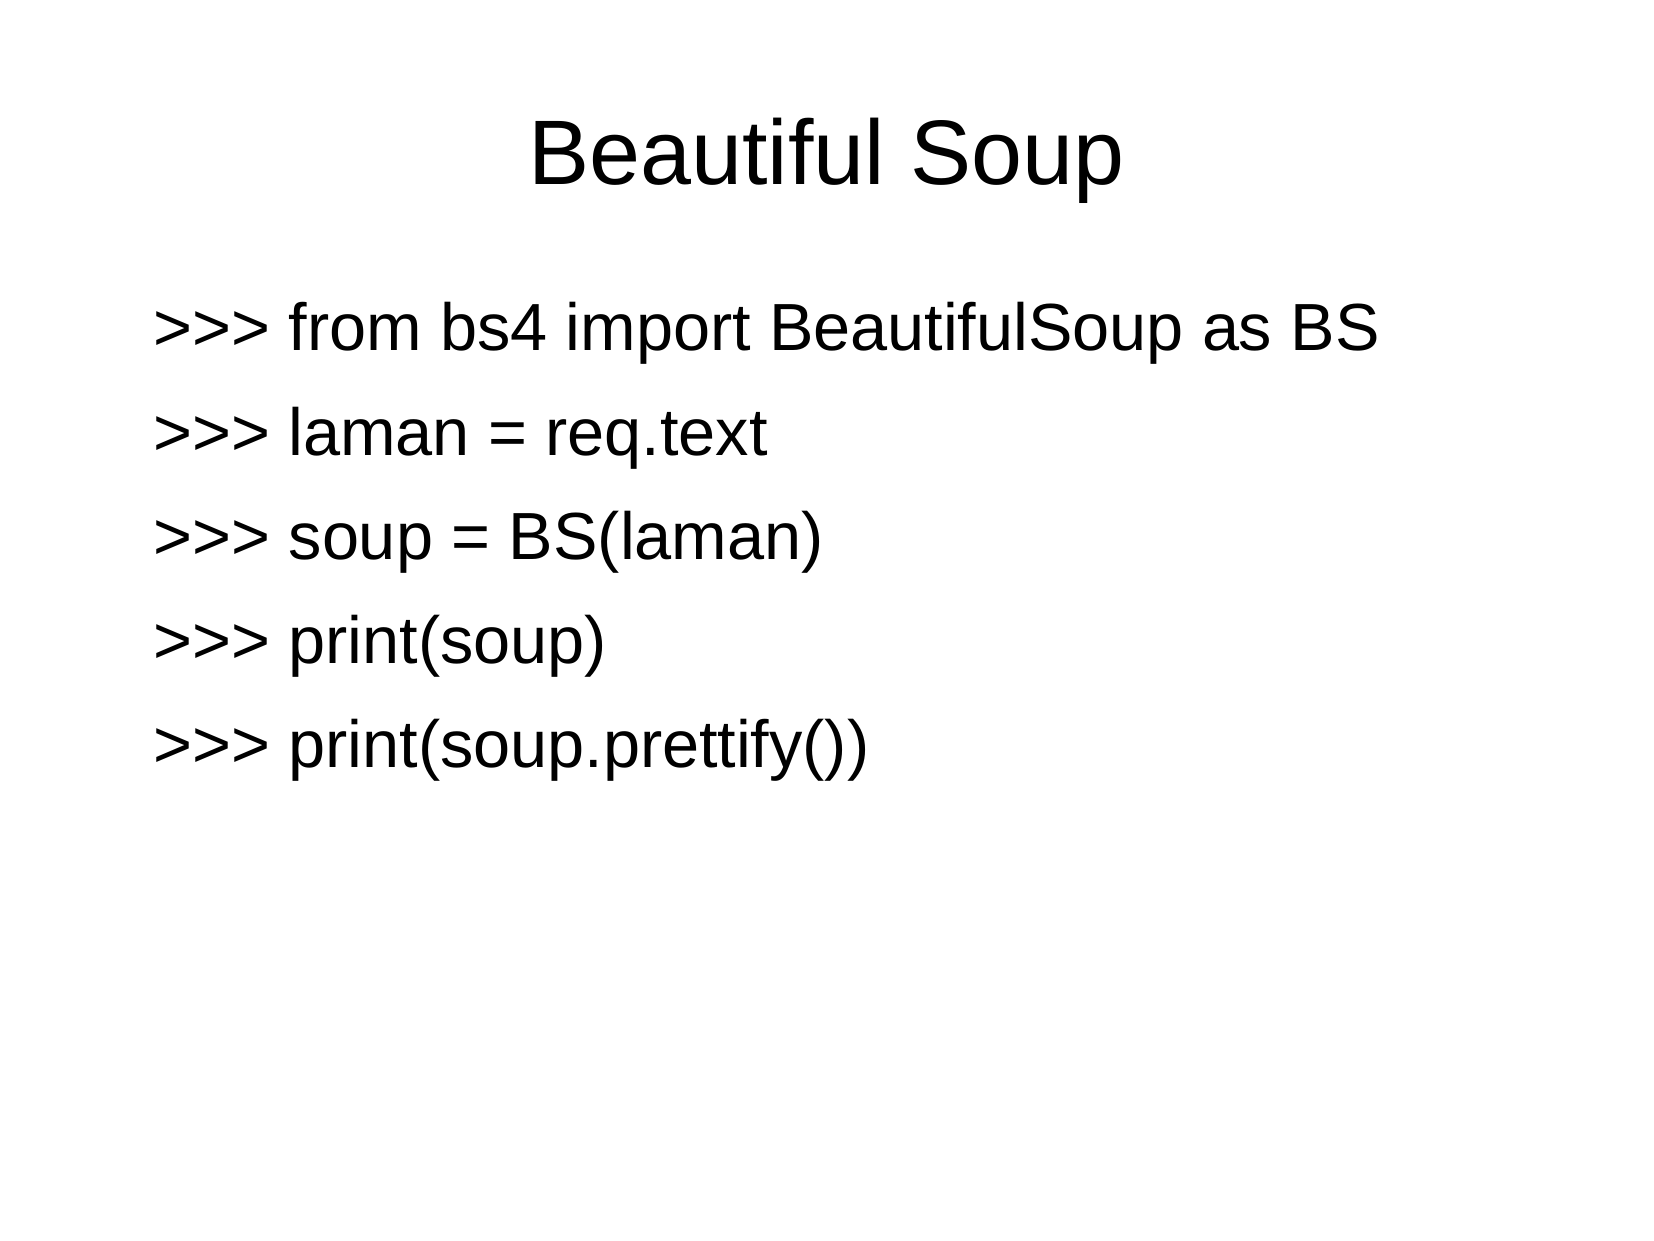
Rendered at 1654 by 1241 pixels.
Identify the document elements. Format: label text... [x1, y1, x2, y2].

list >>> from bs4 import BeautifulSoup as BS >>> laman = req.text >>> soup = BS(laman) >>> print(soup) >>> print(soup.prettify()) [82, 290, 1571, 1010]
title Beautiful Soup [82, 49, 1571, 257]
